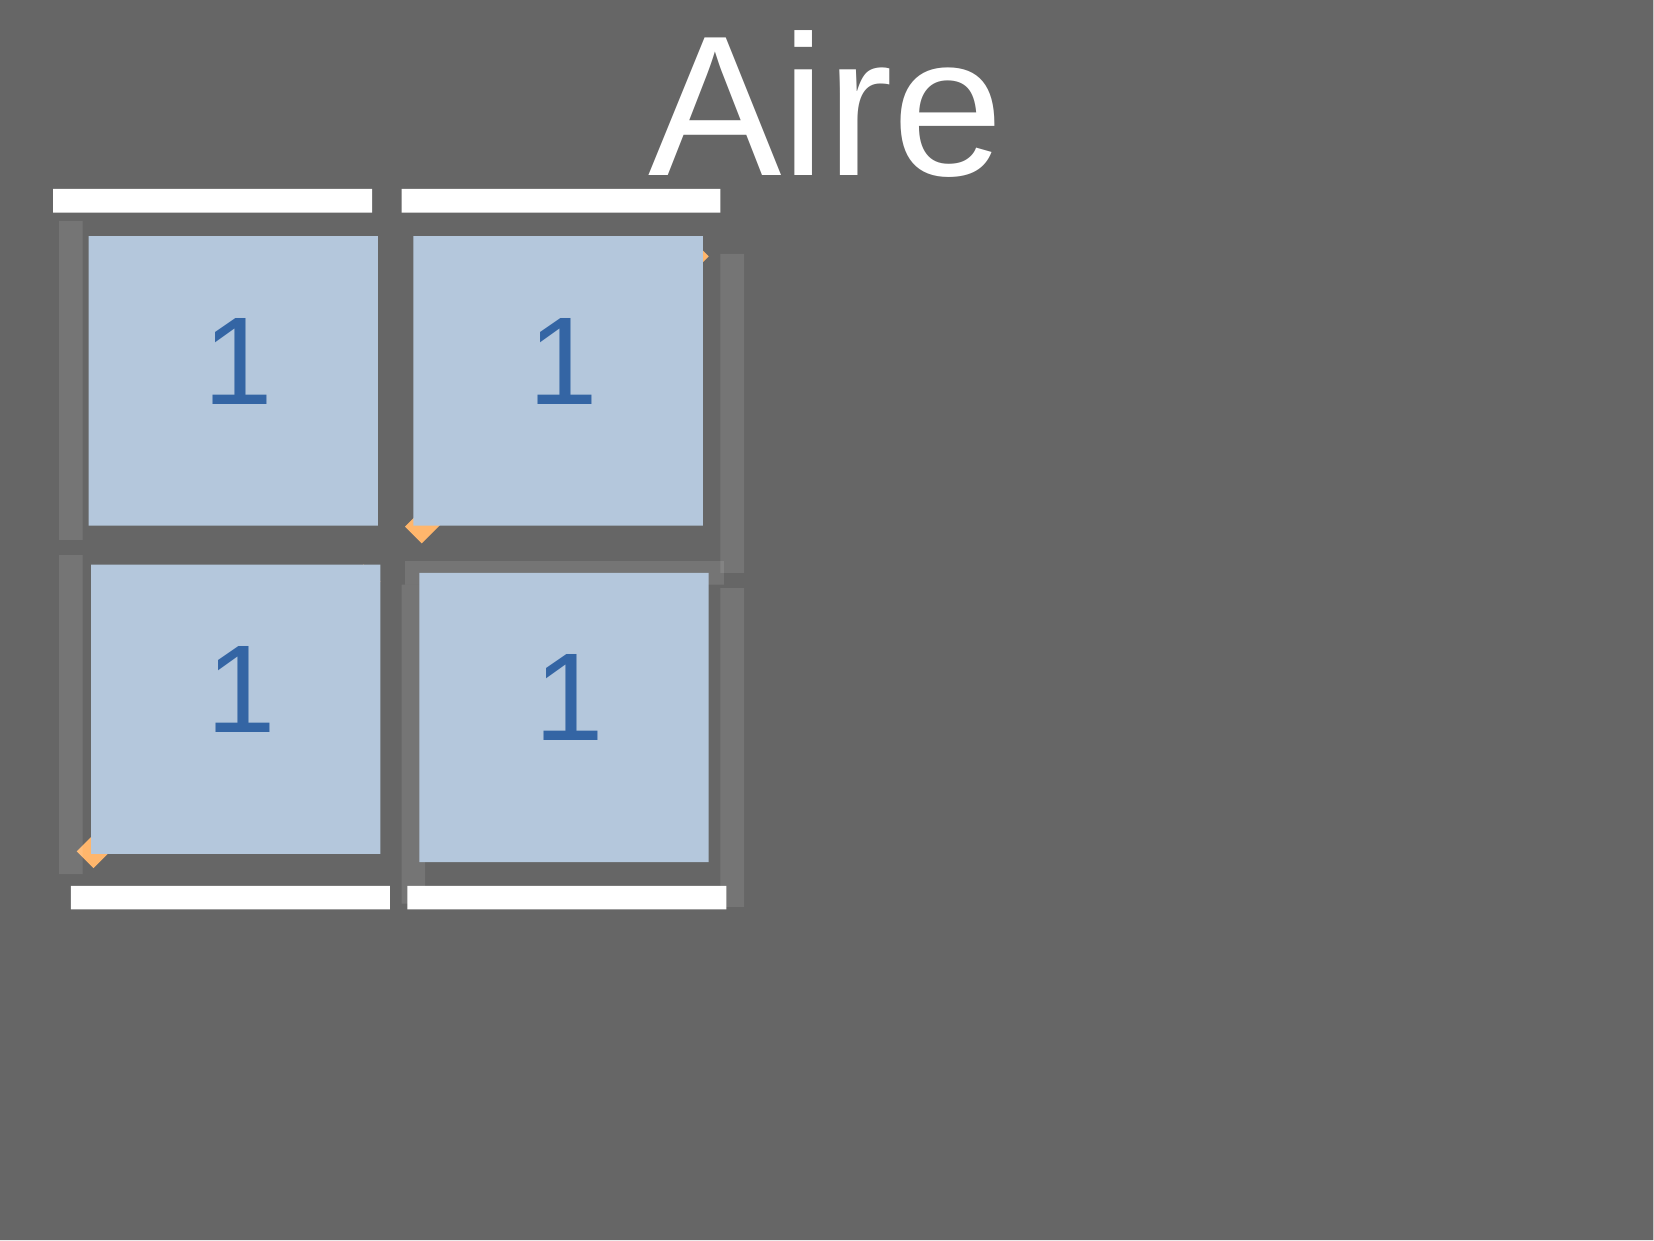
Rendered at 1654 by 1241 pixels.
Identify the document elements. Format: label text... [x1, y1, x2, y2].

title Aire [353, 0, 1300, 237]
text_box [401, 188, 721, 213]
text_box [0, 0, 1654, 1241]
text_box 1 [519, 620, 619, 775]
text_box 1 [188, 283, 289, 439]
text_box 1 [191, 611, 291, 767]
text_box 1 [513, 283, 613, 439]
